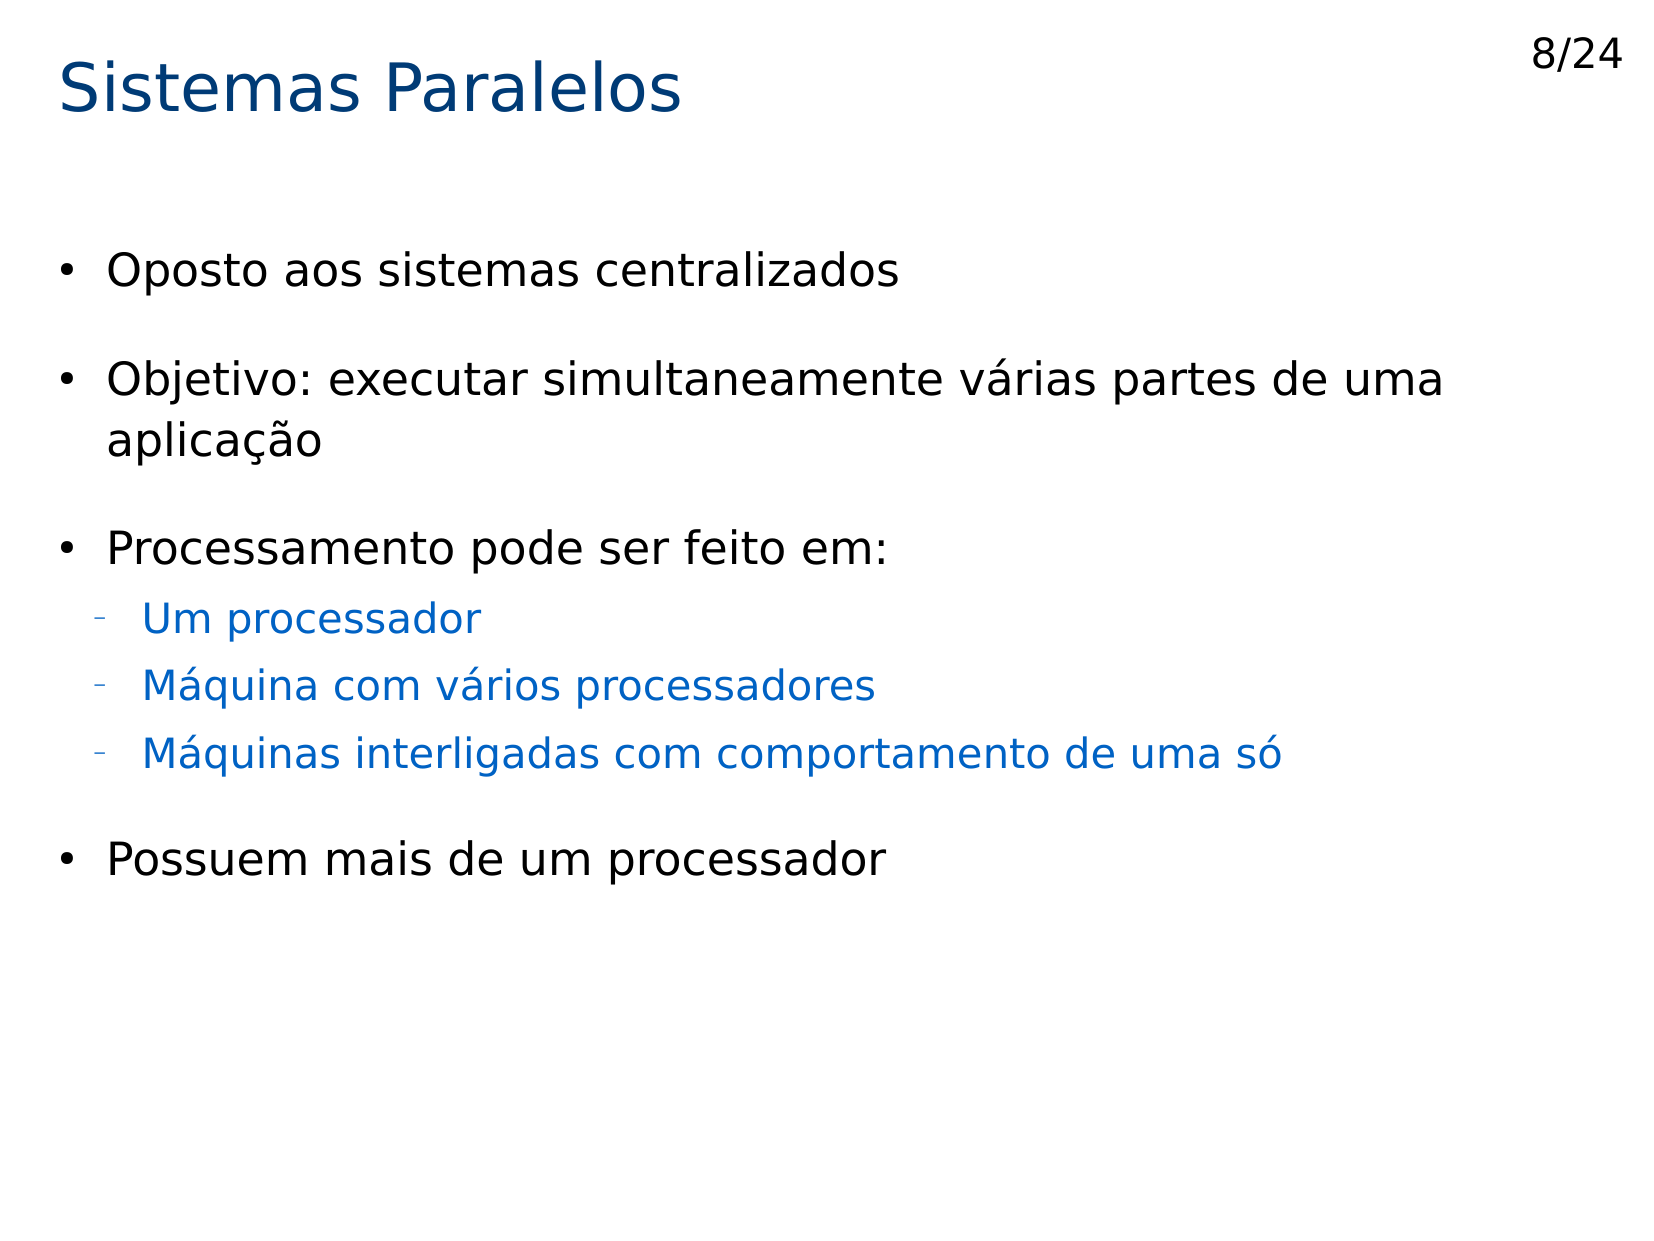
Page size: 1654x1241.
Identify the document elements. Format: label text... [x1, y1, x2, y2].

title Sistemas Paralelos [59, 29, 1506, 148]
list Oposto aos sistemas centralizados Objetivo: executar simultaneamente várias partes de uma aplicação Processamento pode ser feito em: Um processador Máquina com vários processadores Máquinas interligadas com comportamento de uma só Possuem mais de um processador [59, 236, 1595, 1211]
